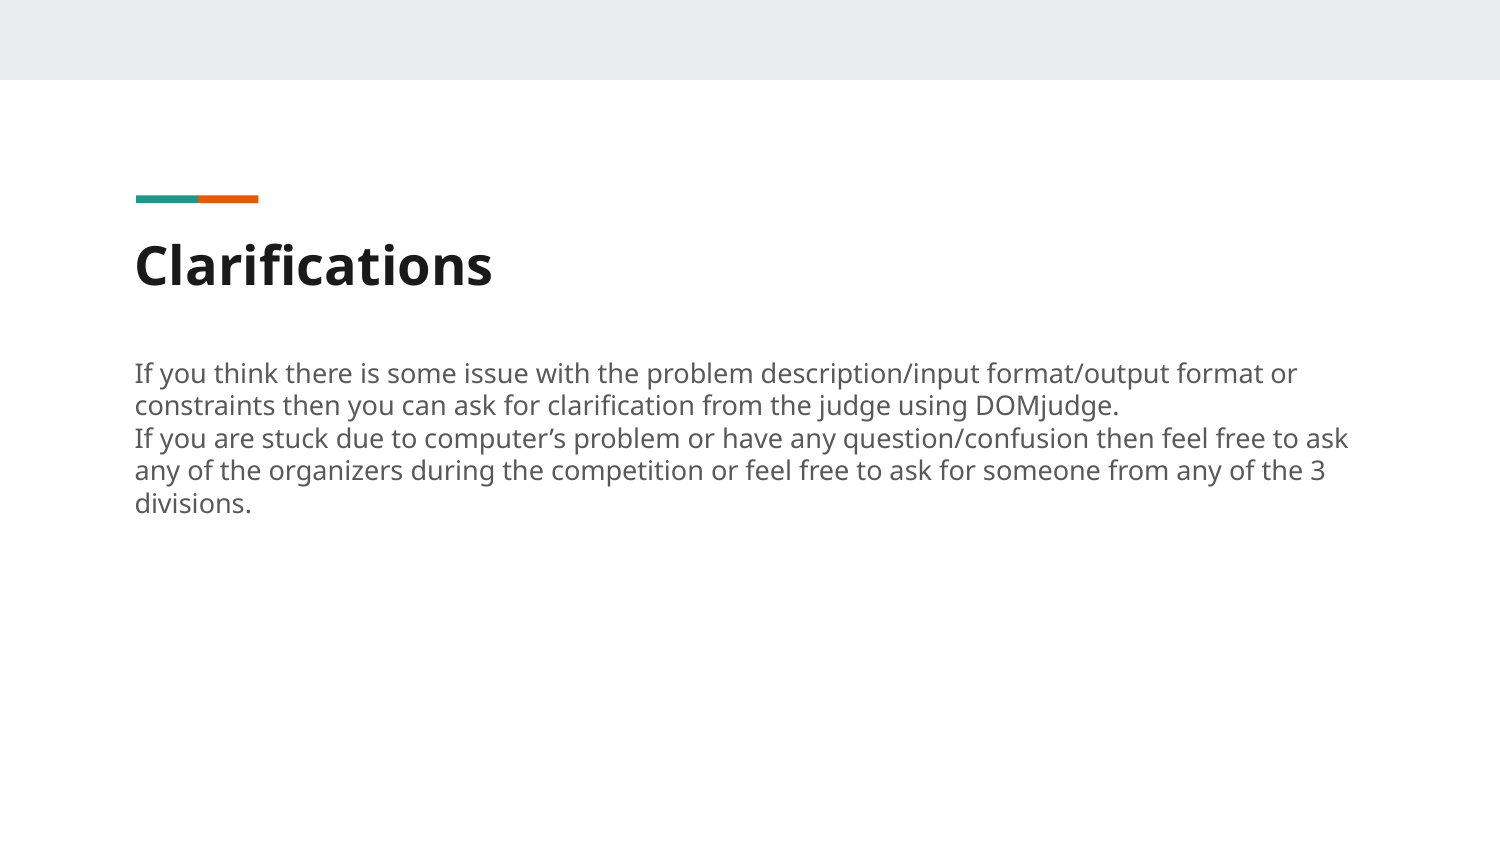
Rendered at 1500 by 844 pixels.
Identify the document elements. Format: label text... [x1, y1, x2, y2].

title Clarifications [119, 216, 1381, 305]
list If you think there is some issue with the problem description/input format/output format or constraints then you can ask for clarification from the judge using DOMjudge. If you are stuck due to computer’s problem or have any question/confusion then feel free to ask any of the organizers during the competition or feel free to ask for someone from any of the 3 divisions. [119, 341, 1381, 712]
